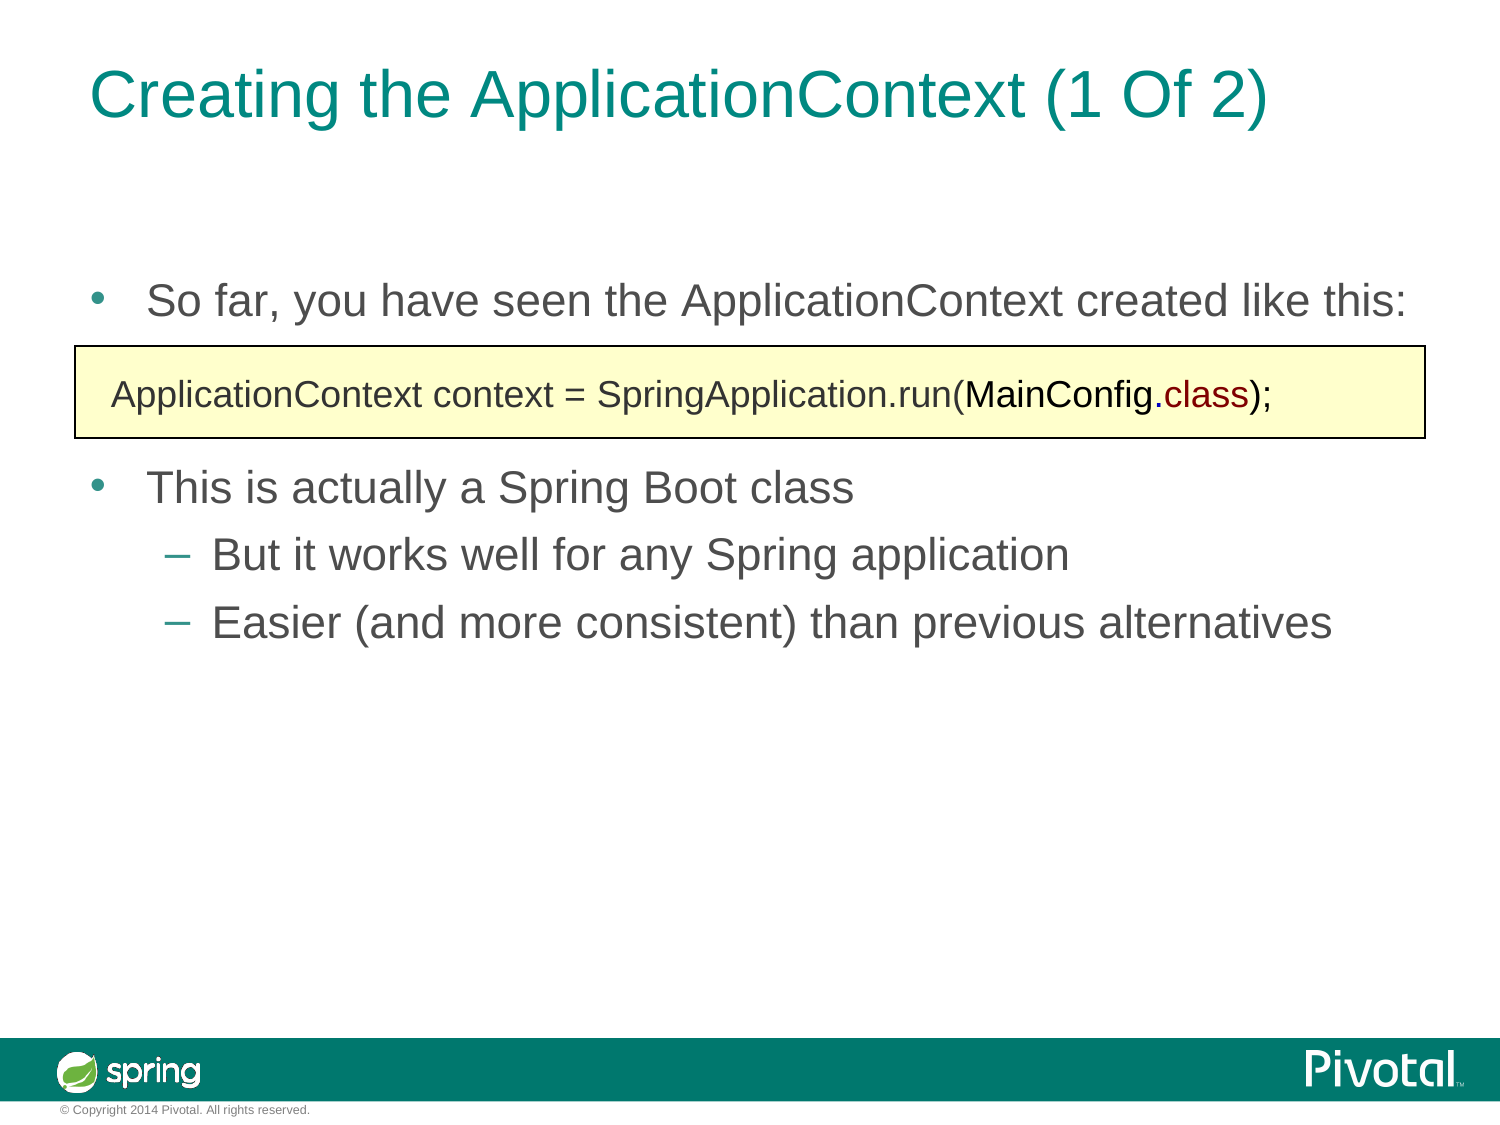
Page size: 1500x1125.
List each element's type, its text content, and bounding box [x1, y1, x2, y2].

text_box ApplicationContext context = SpringApplication.run(MainConfig.class); [75, 346, 1426, 438]
picture [32, 1041, 210, 1103]
title Creating the ApplicationContext (1 Of 2) [75, 37, 1426, 225]
list So far, you have seen the ApplicationContext created like this: This is actually a Spring Boot class But it works well for any Spring application Easier (and more consistent) than previous alternatives [75, 438, 1426, 1013]
picture [1306, 1050, 1464, 1087]
list So far, you have seen the ApplicationContext created like this: This is actually a Spring Boot class But it works well for any Spring application Easier (and more consistent) than previous alternatives [75, 262, 1426, 346]
